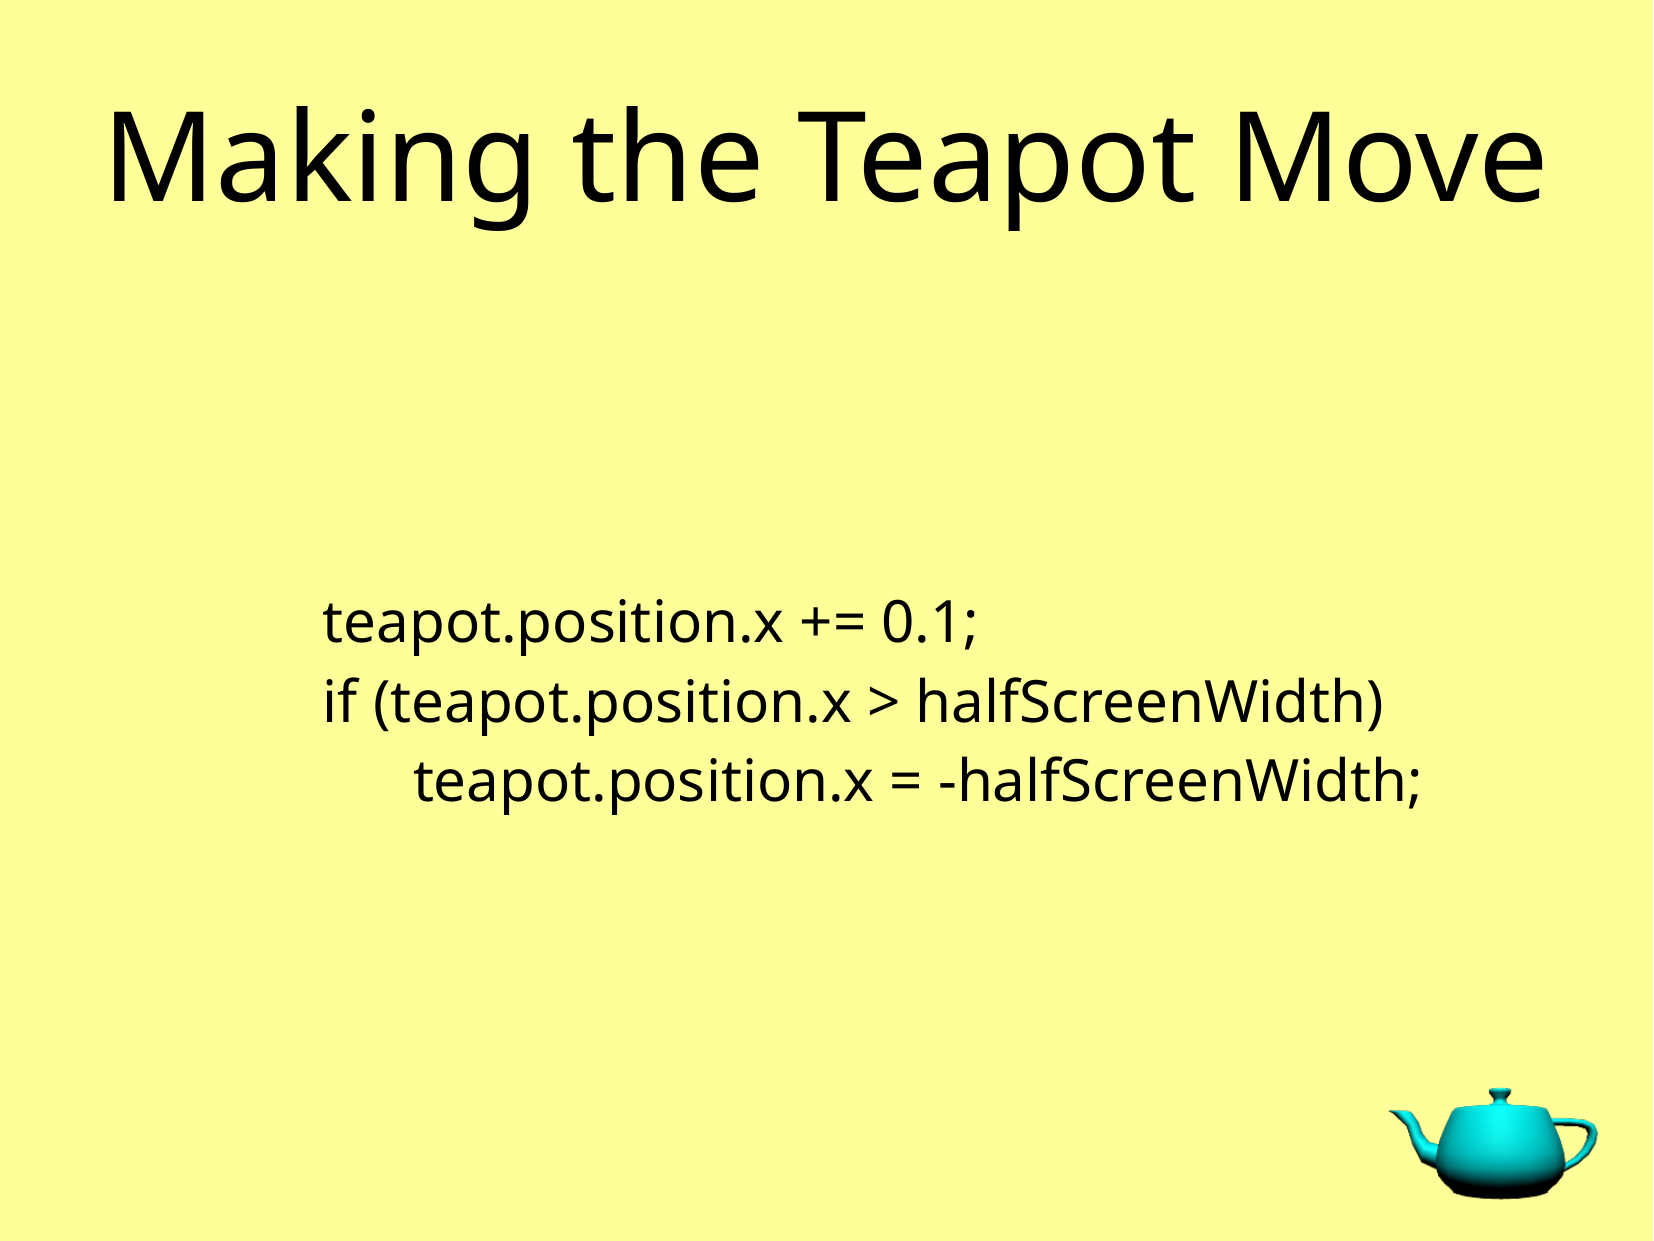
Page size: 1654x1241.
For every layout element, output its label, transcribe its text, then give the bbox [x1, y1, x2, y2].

picture [1387, 1085, 1600, 1201]
subtitle teapot.position.x += 0.1; if (teapot.position.x > halfScreenWidth) teapot.position.x = -halfScreenWidth; [82, 297, 1571, 1102]
title Making the Teapot Move [82, 7, 1571, 297]
